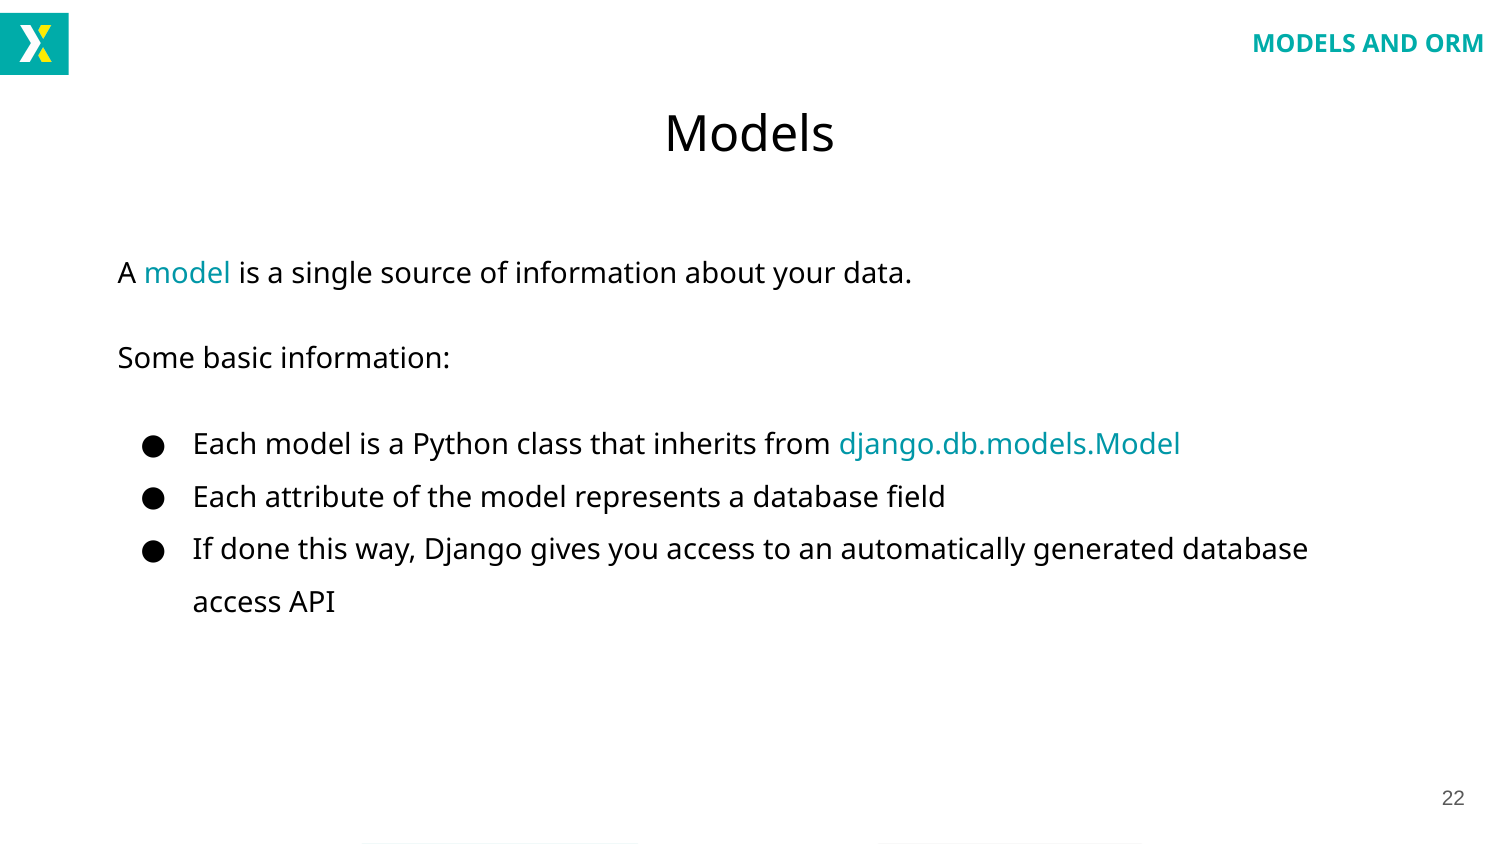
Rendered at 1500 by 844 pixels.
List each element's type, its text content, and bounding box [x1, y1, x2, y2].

picture [17, 25, 54, 62]
text_box A model is a single source of information about your data. Some basic information: Each model is a Python class that inherits from django.db.models.Model Each attribute of the model represents a database field If done this way, Django gives you access to an automatically generated database access API [102, 221, 1398, 665]
text_box Models [115, 86, 1385, 181]
slide_number <number> [1389, 764, 1480, 830]
